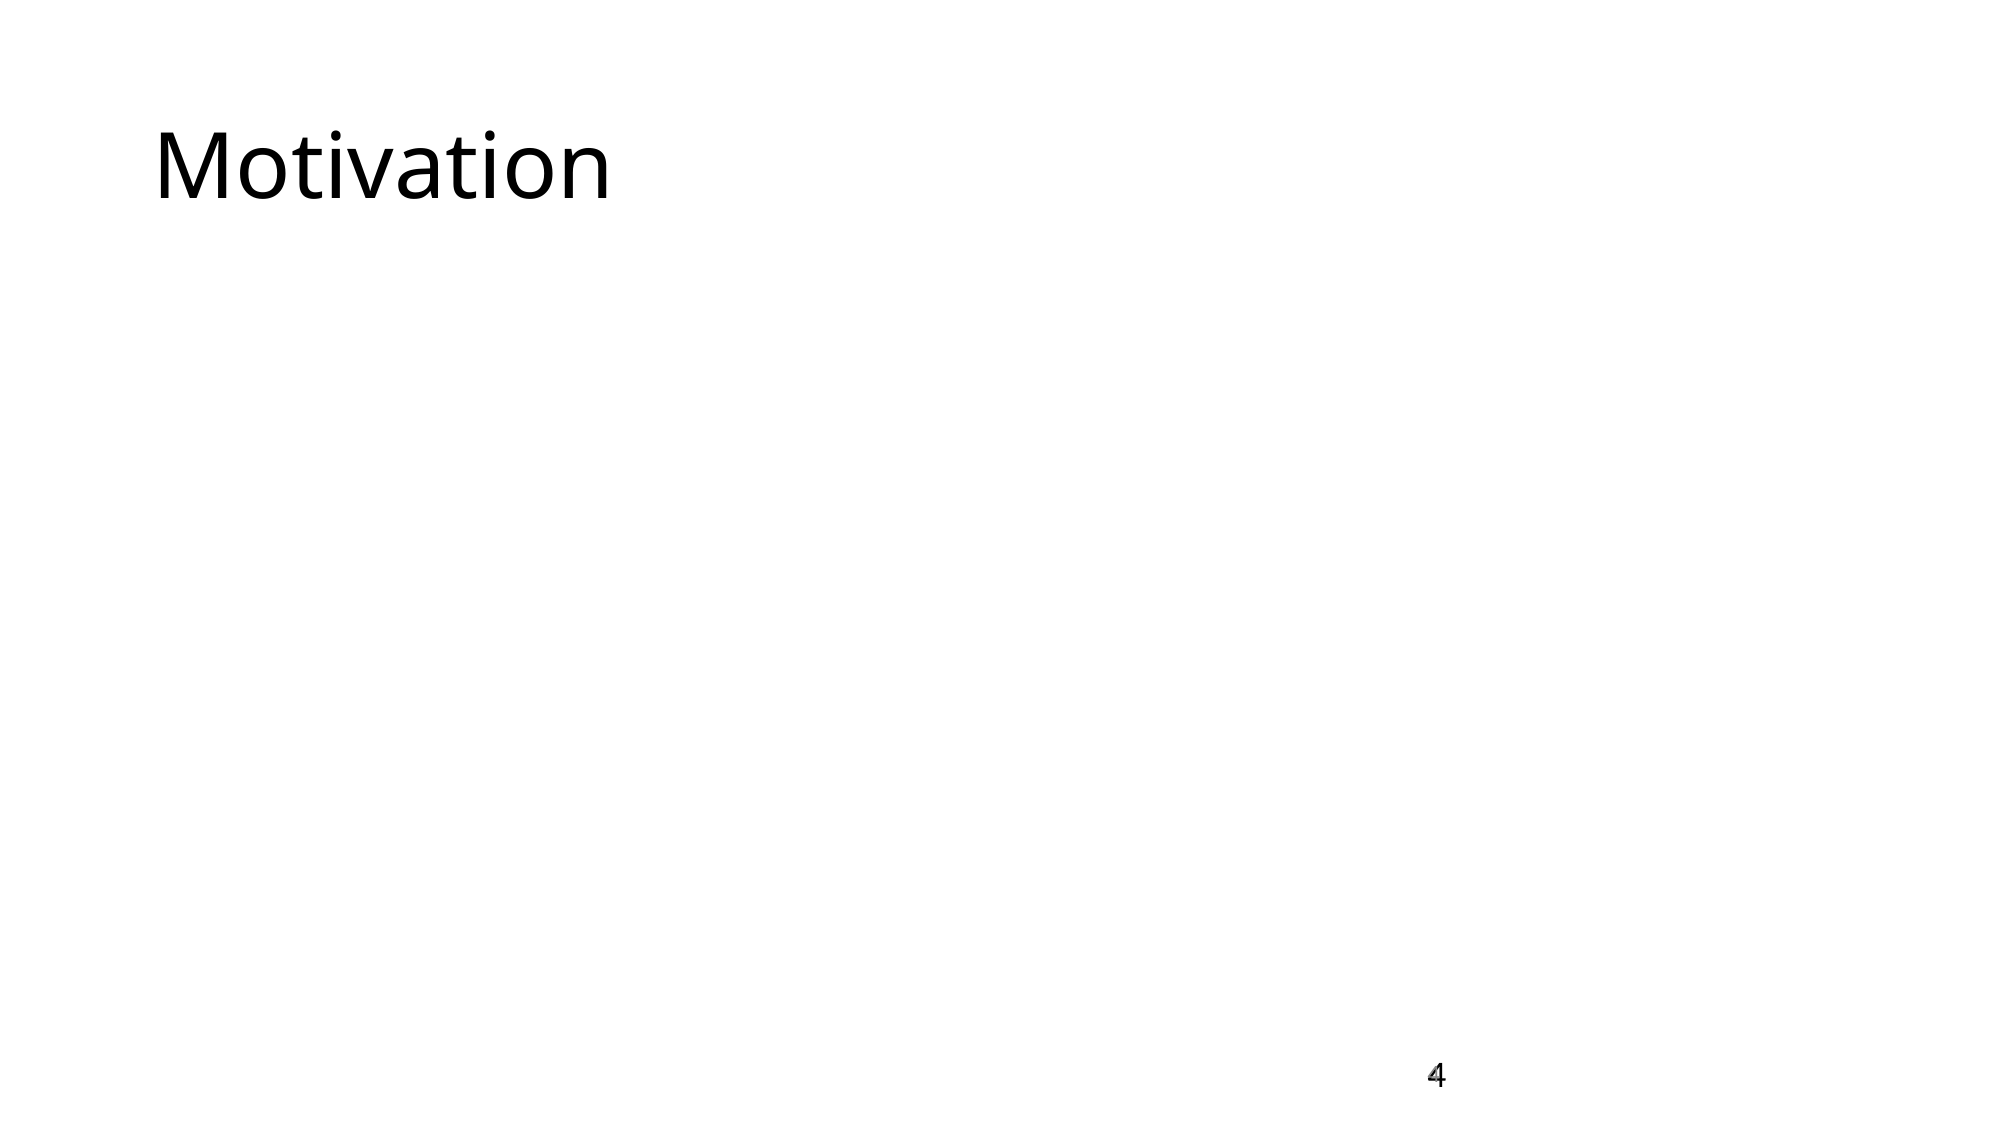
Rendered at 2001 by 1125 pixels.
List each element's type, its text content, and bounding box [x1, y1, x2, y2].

title Motivation [137, 59, 1863, 278]
text_box 4 [1412, 1042, 1863, 1103]
